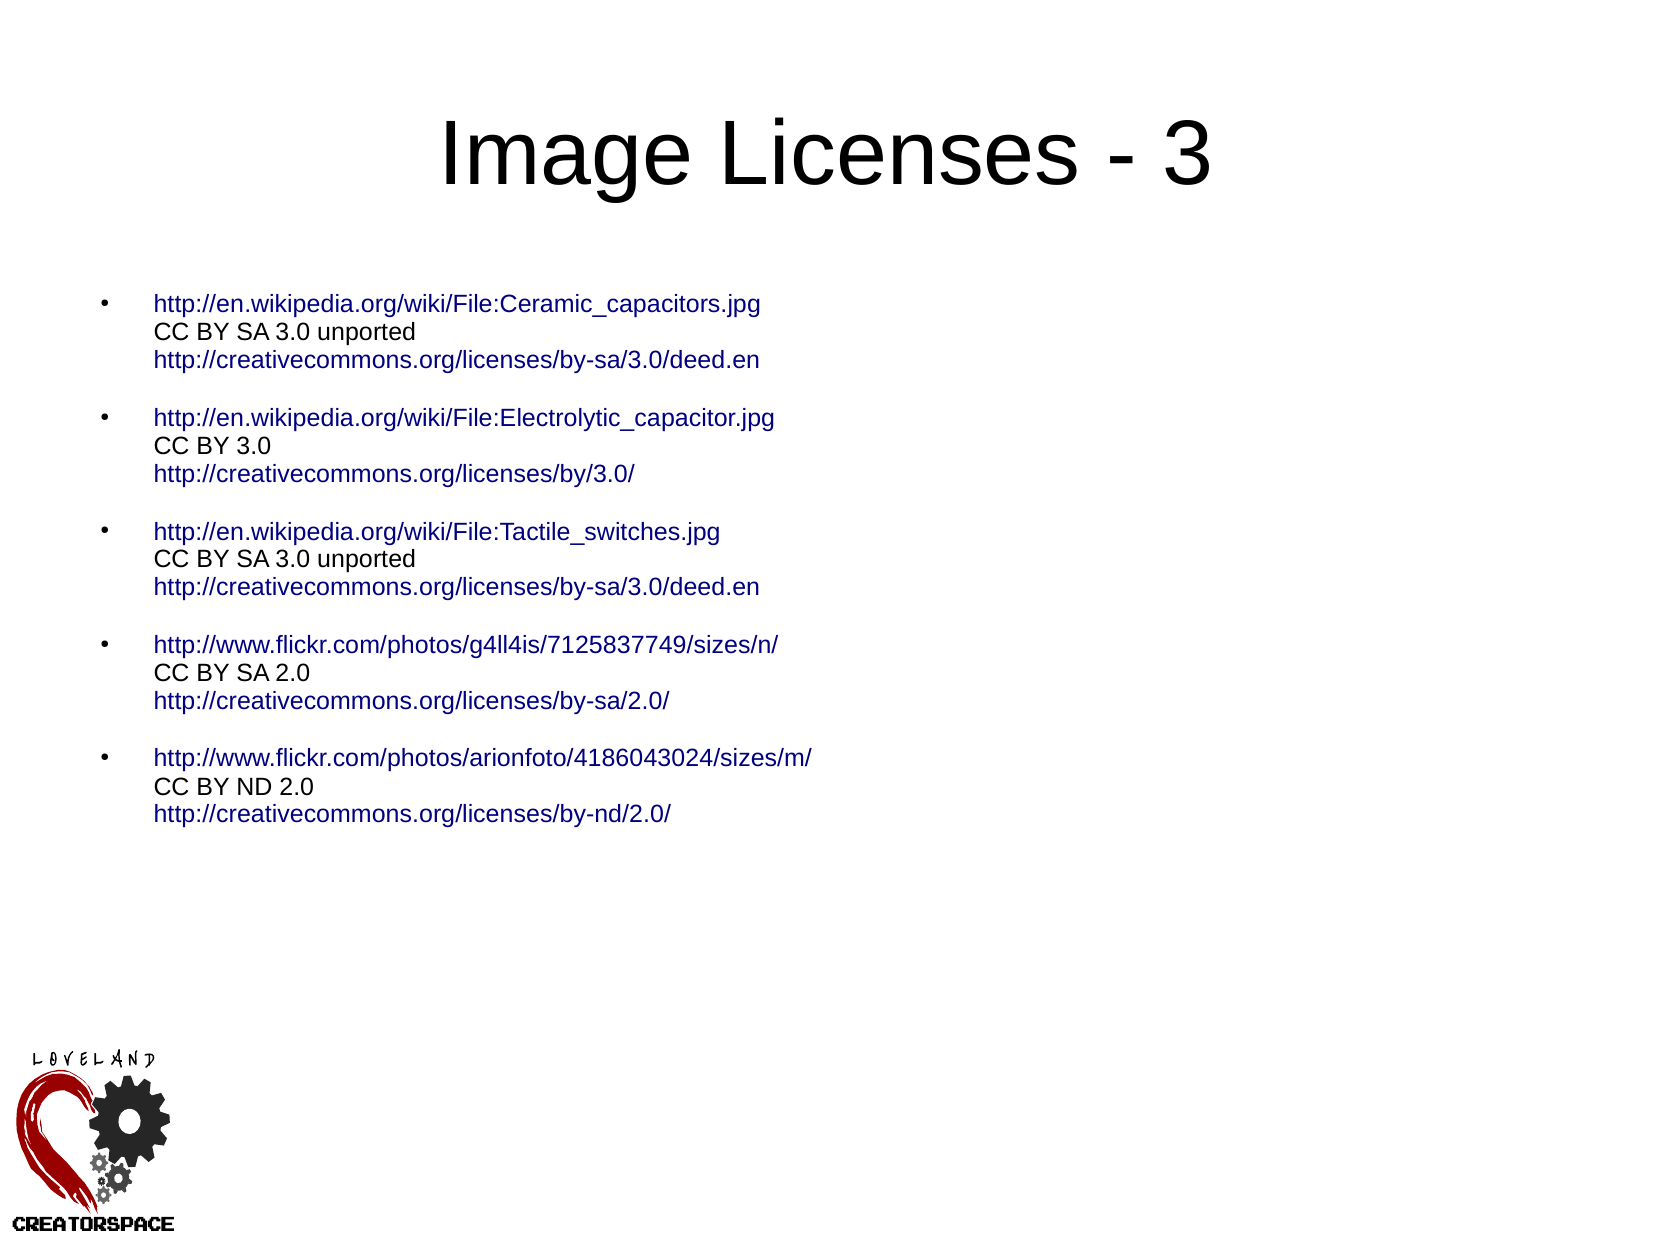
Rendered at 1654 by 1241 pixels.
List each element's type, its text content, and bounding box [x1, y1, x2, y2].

title Image Licenses - 3 [82, 49, 1571, 257]
list http://en.wikipedia.org/wiki/File:Ceramic_capacitors.jpg CC BY SA 3.0 unported http://creativecommons.org/licenses/by-sa/3.0/deed.en http://en.wikipedia.org/wiki/File:Electrolytic_capacitor.jpg CC BY 3.0 http://creativecommons.org/licenses/by/3.0/ http://en.wikipedia.org/wiki/File:Tactile_switches.jpg CC BY SA 3.0 unported http://creativecommons.org/licenses/by-sa/3.0/deed.en http://www.flickr.com/photos/g4ll4is/7125837749/sizes/n/ CC BY SA 2.0 http://creativecommons.org/licenses/by-sa/2.0/ http://www.flickr.com/photos/arionfoto/4186043024/sizes/m/ CC BY ND 2.0 http://creativecommons.org/licenses/by-nd/2.0/ [82, 290, 1571, 1010]
